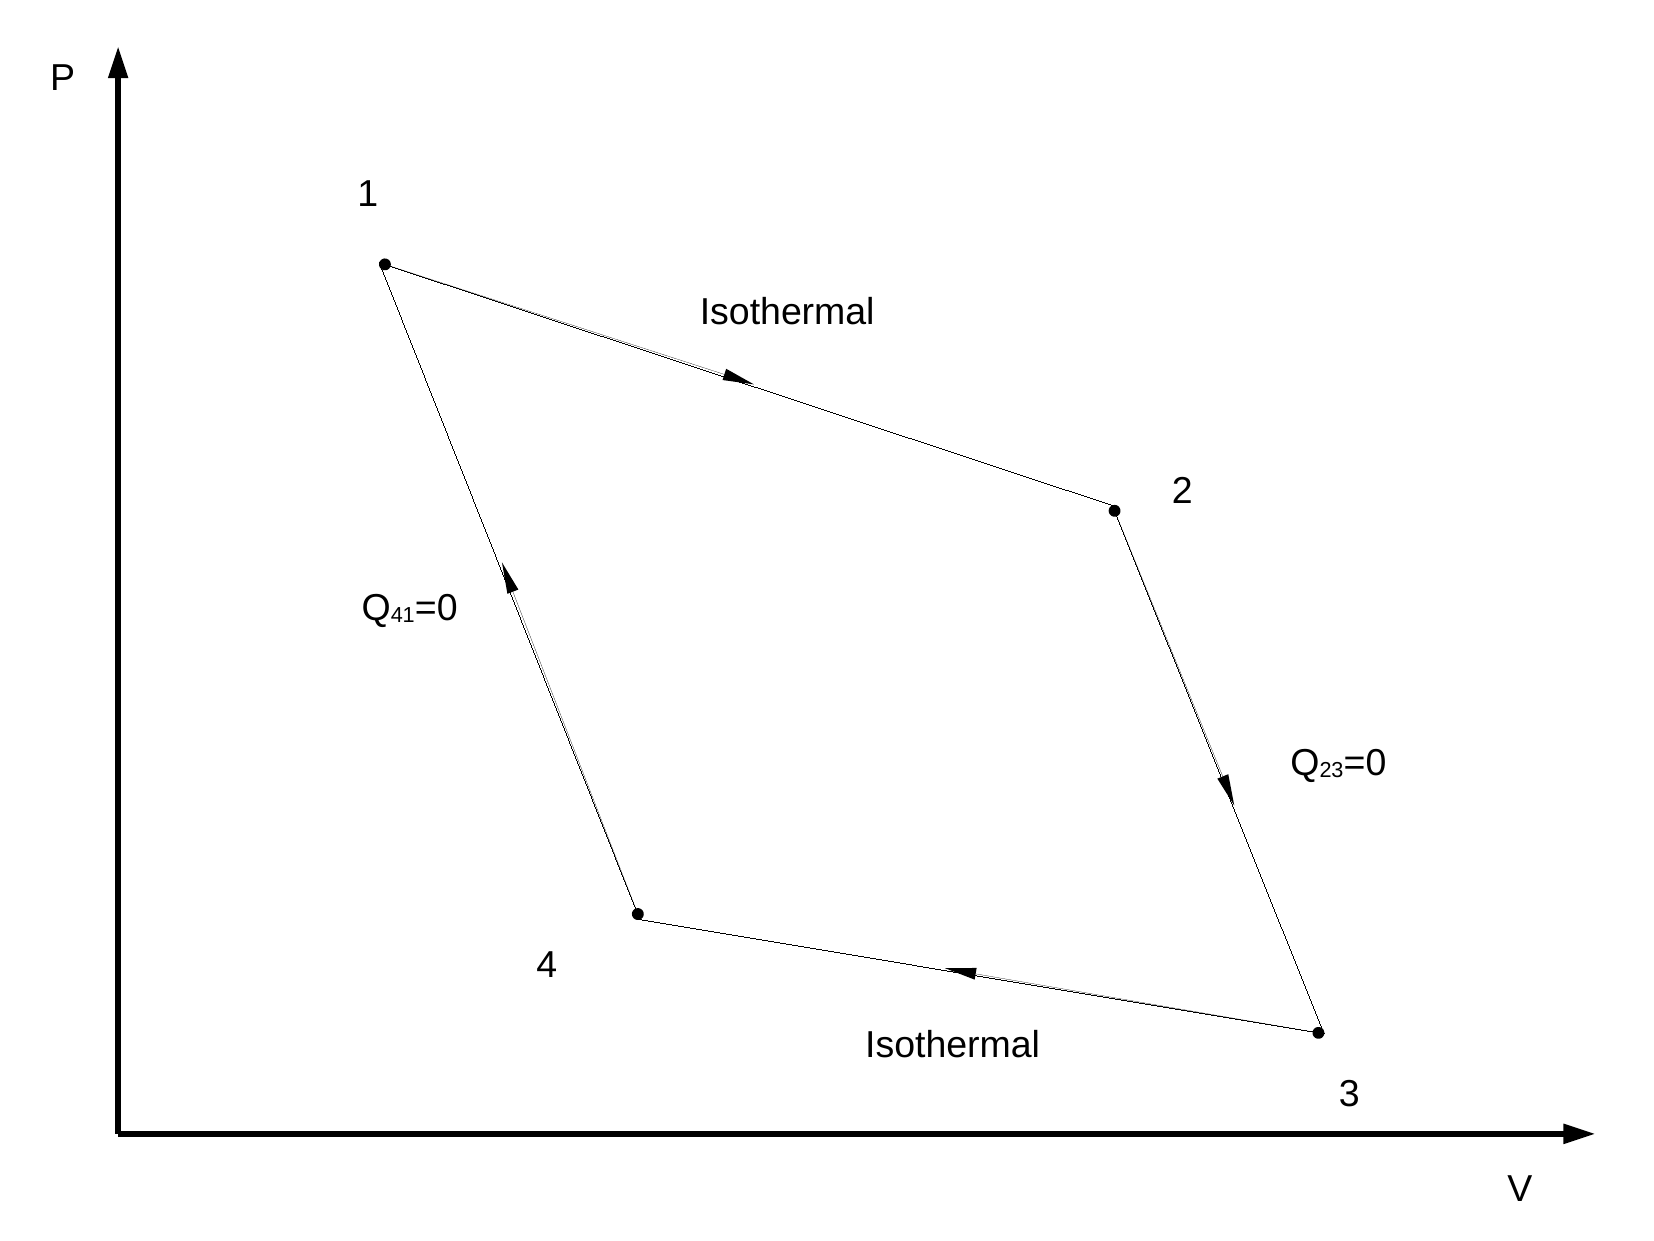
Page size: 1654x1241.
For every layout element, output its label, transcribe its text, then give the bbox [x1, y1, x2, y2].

text_box 4 [521, 936, 592, 1006]
text_box Q23=0 [1275, 733, 1402, 804]
text_box Isothermal [850, 1015, 1055, 1073]
text_box 2 [1157, 462, 1227, 532]
text_box 1 [342, 165, 413, 235]
text_box Q41=0 [346, 578, 473, 648]
text_box P [35, 49, 91, 107]
text_box V [1492, 1159, 1548, 1217]
text_box 3 [1324, 1065, 1394, 1134]
text_box Isothermal [685, 283, 890, 341]
